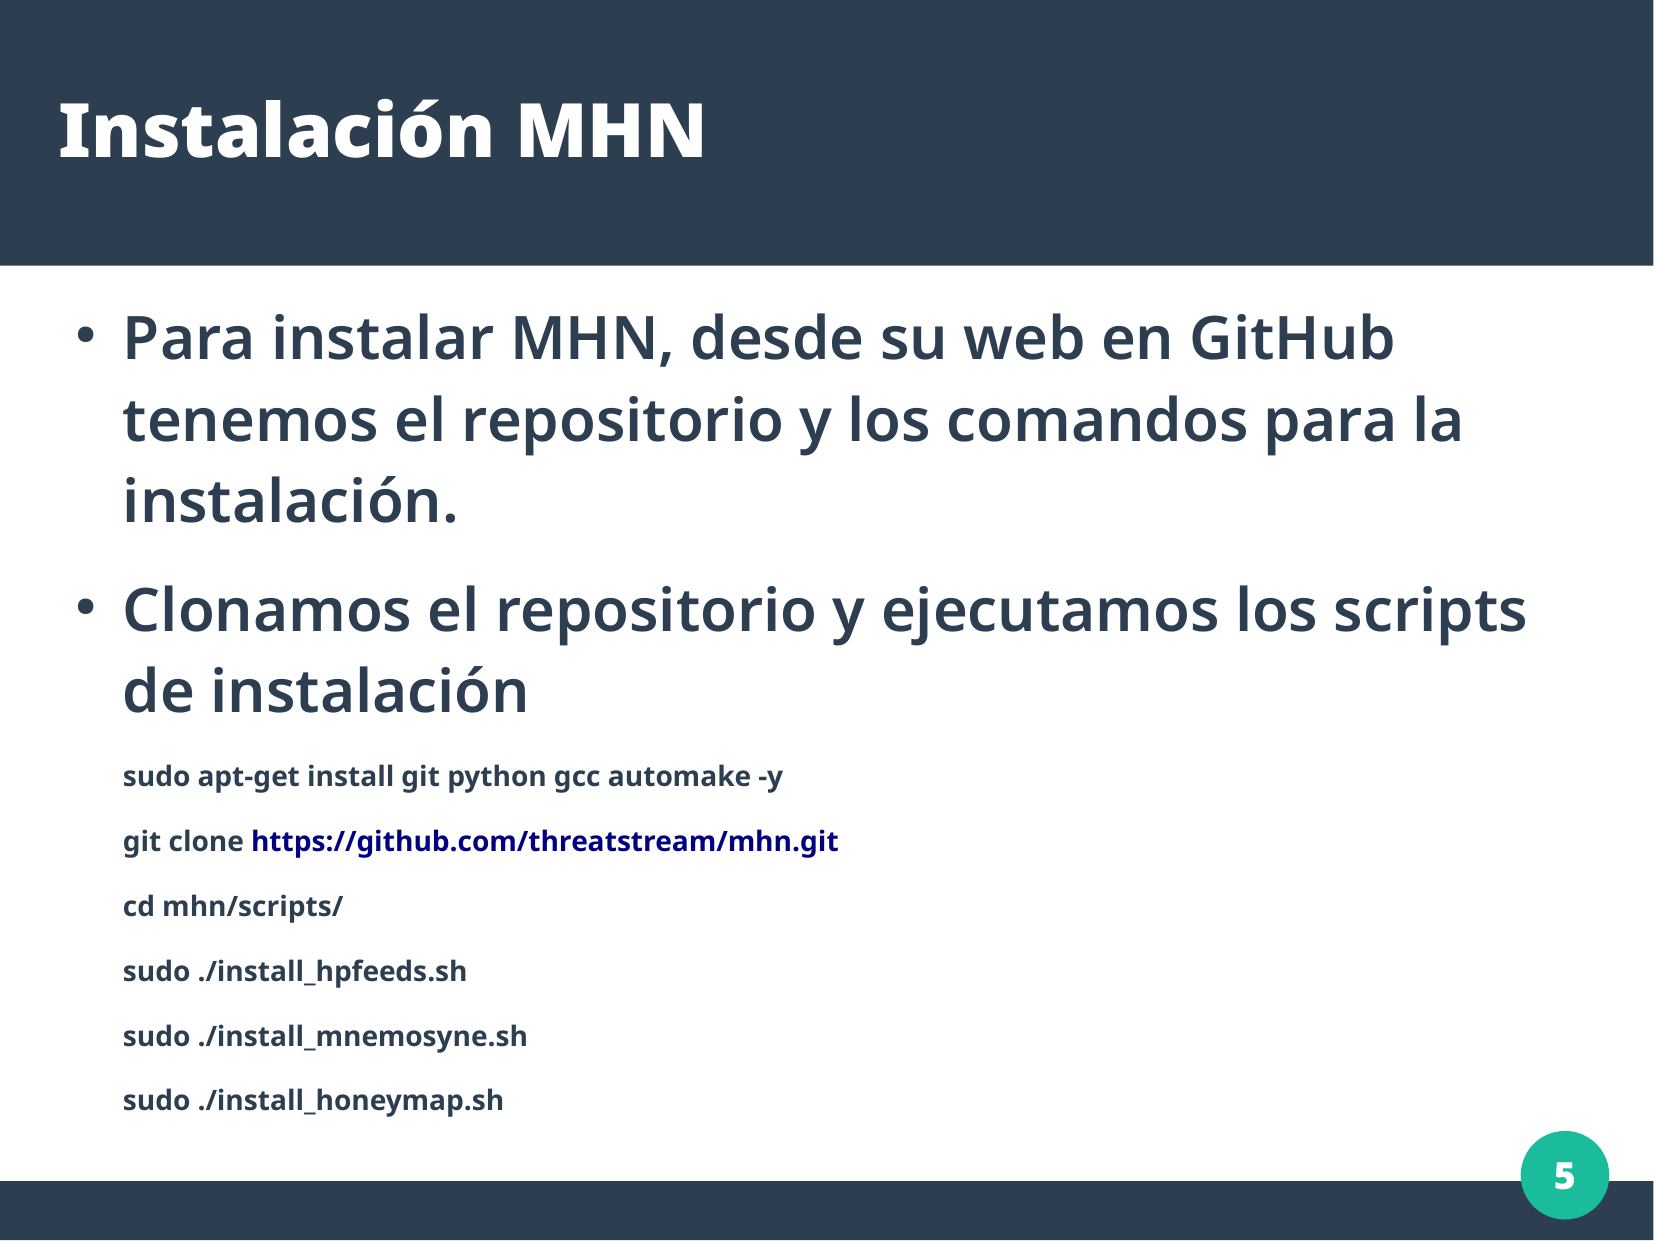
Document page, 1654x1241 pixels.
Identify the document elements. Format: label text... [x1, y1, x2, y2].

list Para instalar MHN, desde su web en GitHub tenemos el repositorio y los comandos para la instalación. Clonamos el repositorio y ejecutamos los scripts de instalación sudo apt-get install git python gcc automake -y git clone https://github.com/threatstream/mhn.git cd mhn/scripts/ sudo ./install_hpfeeds.sh sudo ./install_mnemosyne.sh sudo ./install_honeymap.sh [59, 295, 1595, 1123]
title Instalación MHN [59, 49, 1595, 207]
